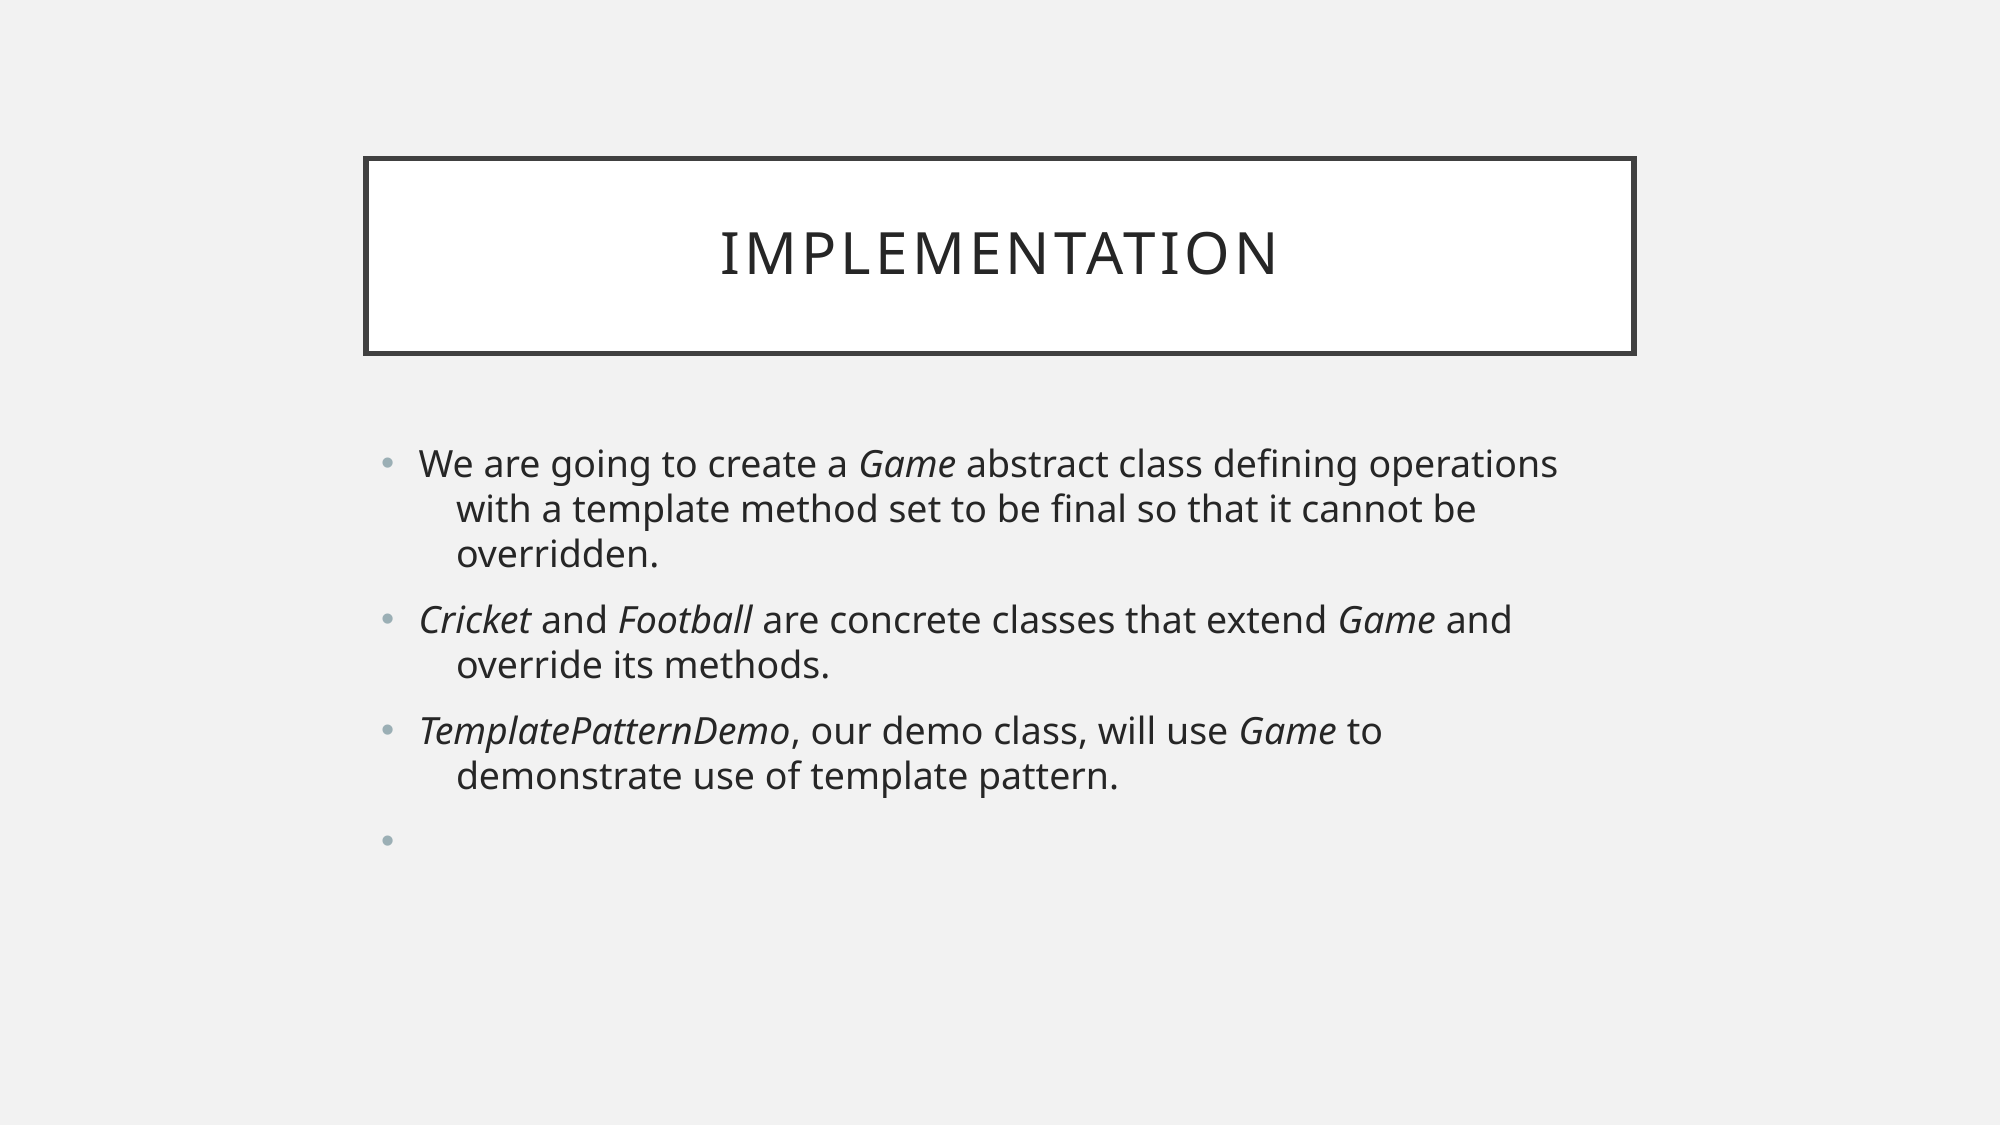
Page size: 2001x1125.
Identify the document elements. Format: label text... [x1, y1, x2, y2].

list We are going to create a Game abstract class defining operations with a template method set to be final so that it cannot be overridden. Cricket and Football are concrete classes that extend Game and override its methods. TemplatePatternDemo, our demo class, will use Game to demonstrate use of template pattern. [366, 432, 1634, 942]
title Implementation [366, 158, 1634, 354]
